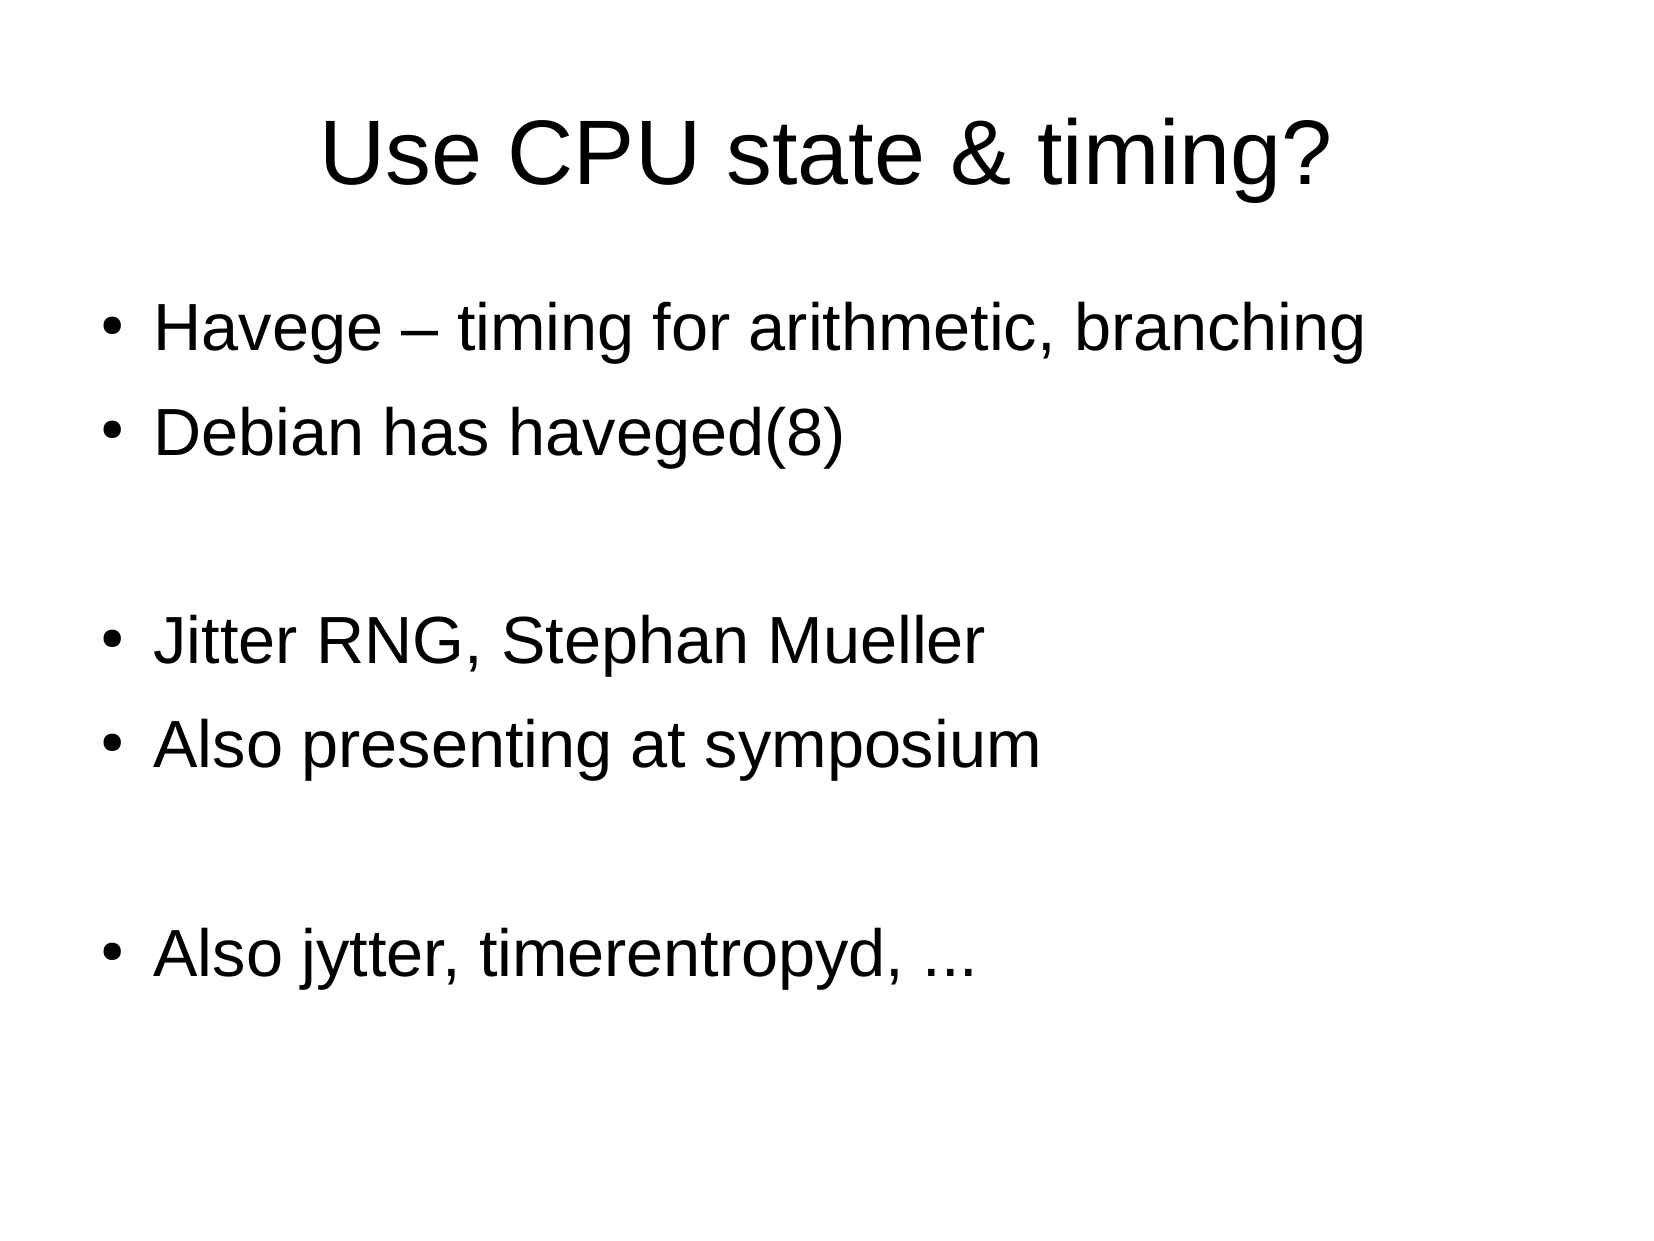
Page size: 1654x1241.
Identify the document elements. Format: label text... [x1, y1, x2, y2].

list Havege – timing for arithmetic, branching Debian has haveged(8) Jitter RNG, Stephan Mueller Also presenting at symposium Also jytter, timerentropyd, ... [82, 290, 1571, 1010]
title Use CPU state & timing? [82, 49, 1571, 257]
